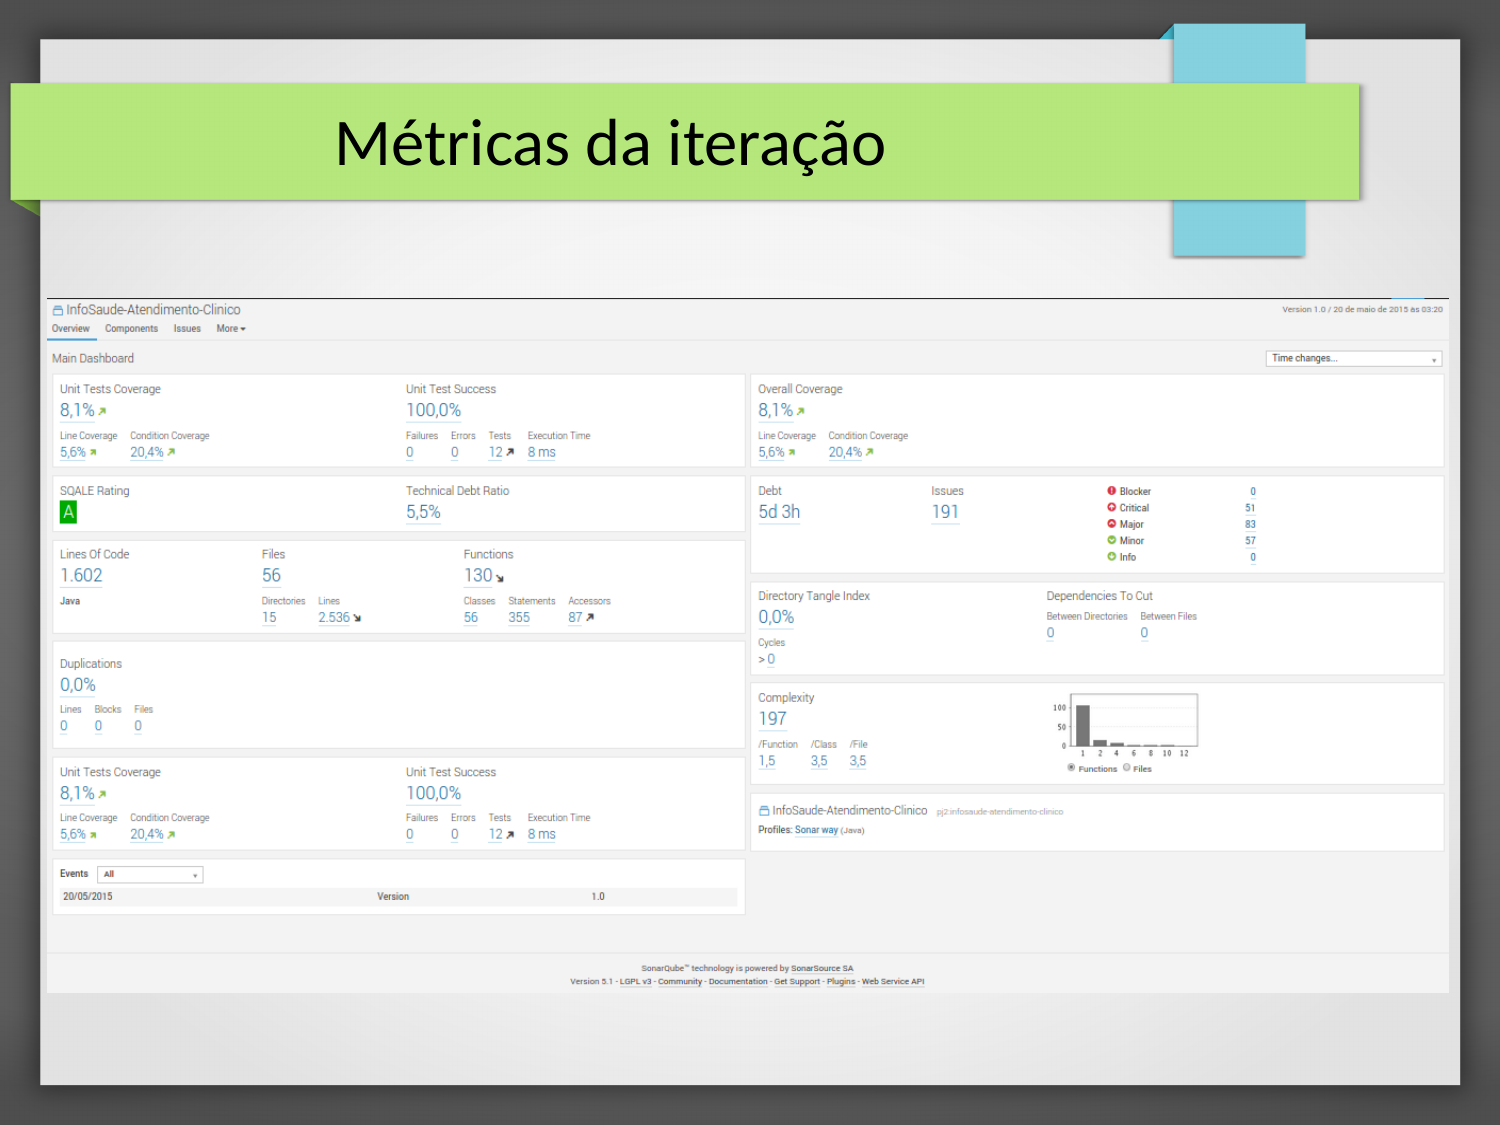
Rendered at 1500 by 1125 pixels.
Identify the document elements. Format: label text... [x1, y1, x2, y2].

text_box Métricas da iteração [75, 85, 1147, 193]
picture [0, 0, 1500, 1125]
